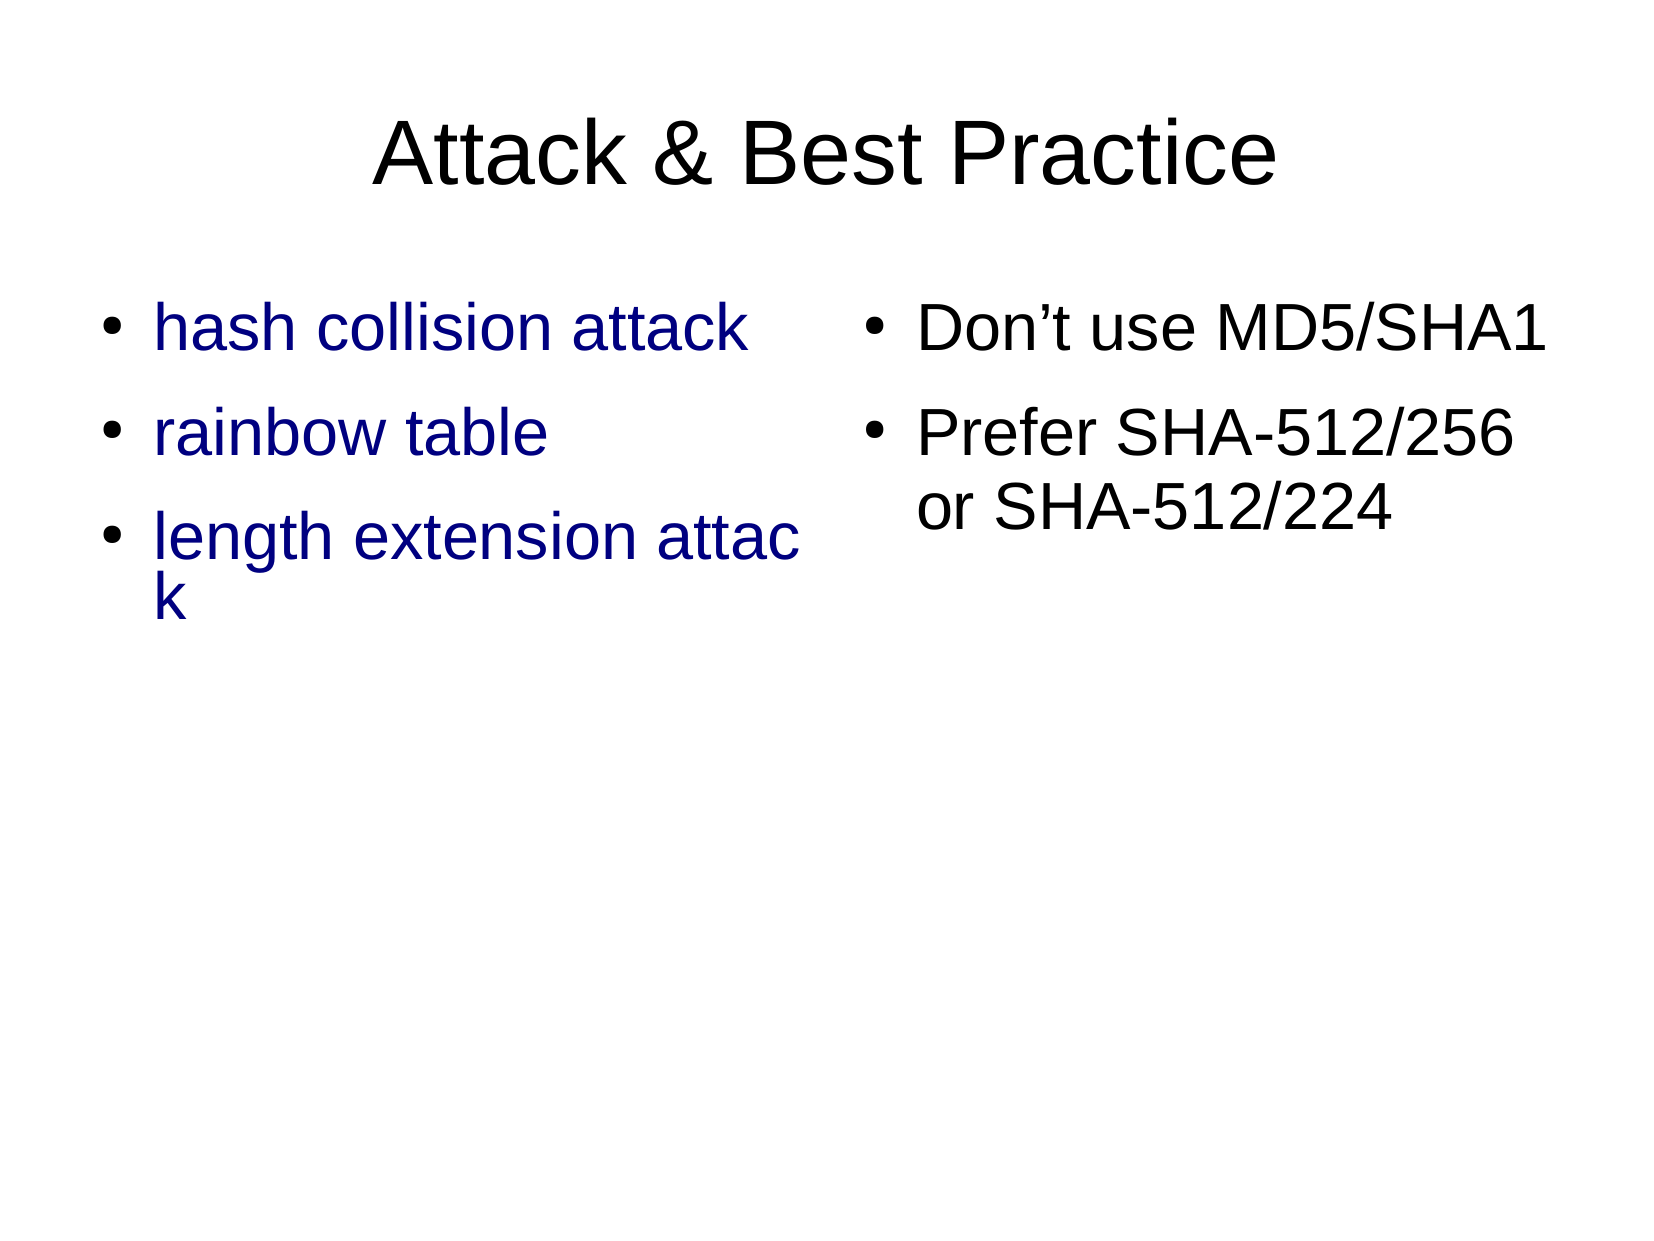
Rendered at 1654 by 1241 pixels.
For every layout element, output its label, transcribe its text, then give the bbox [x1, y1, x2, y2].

title Attack & Best Practice [82, 49, 1571, 257]
list hash collision attack rainbow table length extension attack [82, 290, 809, 1010]
list Don’t use MD5/SHA1 Prefer SHA-512/256 or SHA-512/224 [845, 290, 1572, 1010]
